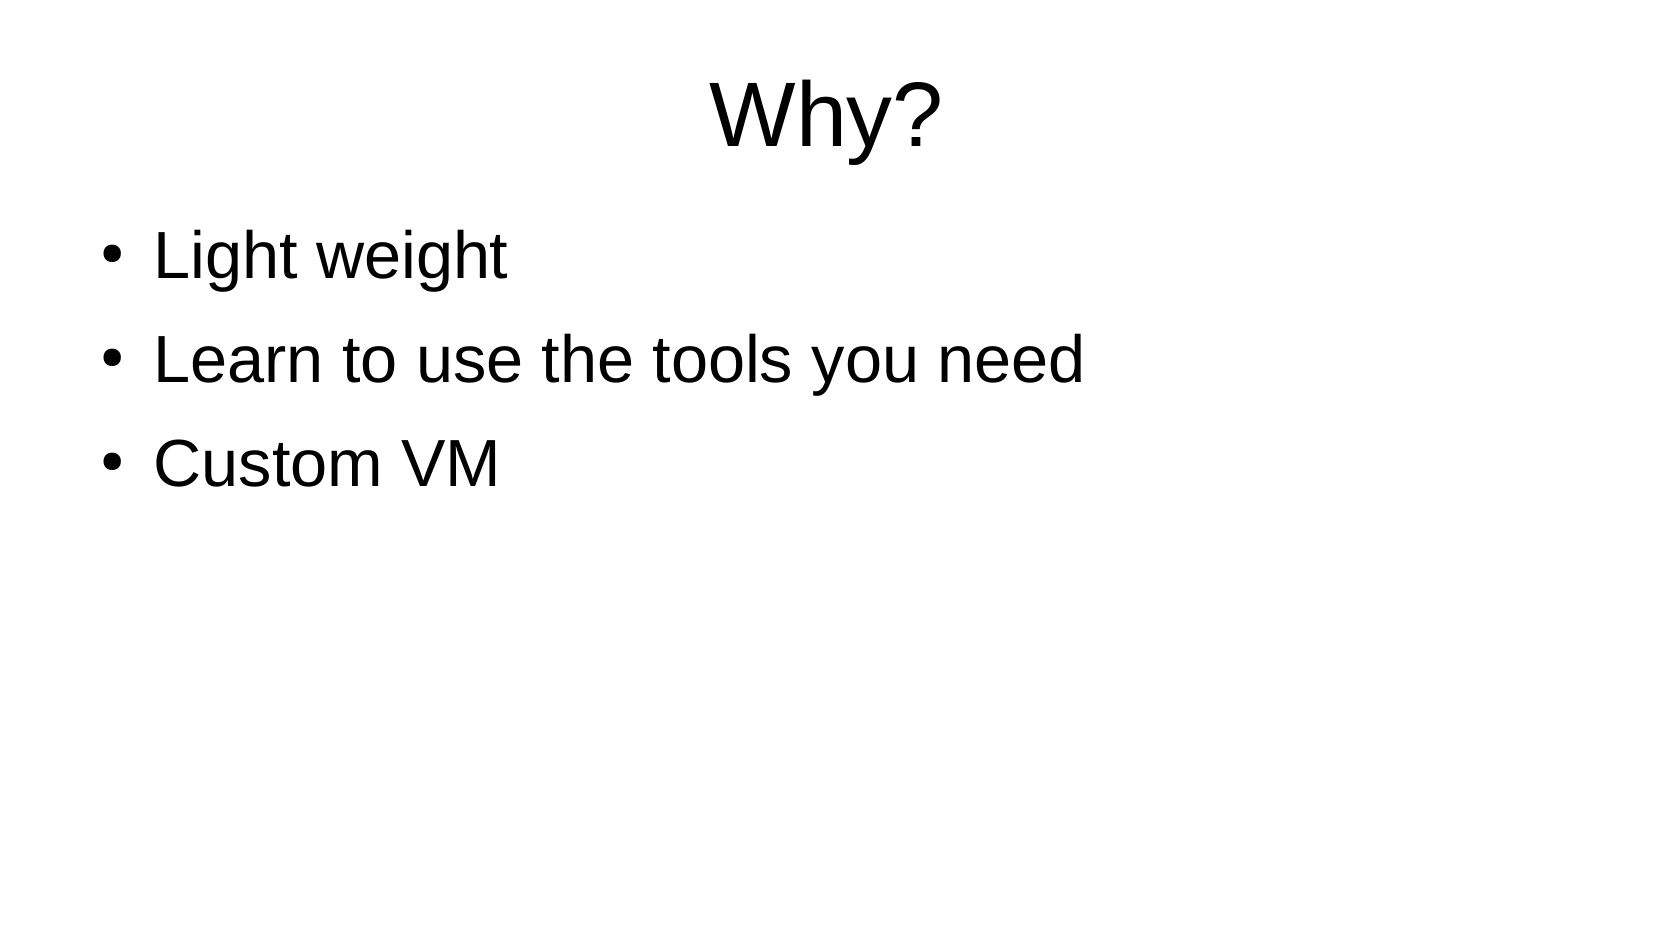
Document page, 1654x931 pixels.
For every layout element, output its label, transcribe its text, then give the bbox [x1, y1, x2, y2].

title Why? [82, 37, 1571, 193]
list Light weight Learn to use the tools you need Custom VM [82, 217, 1571, 758]
